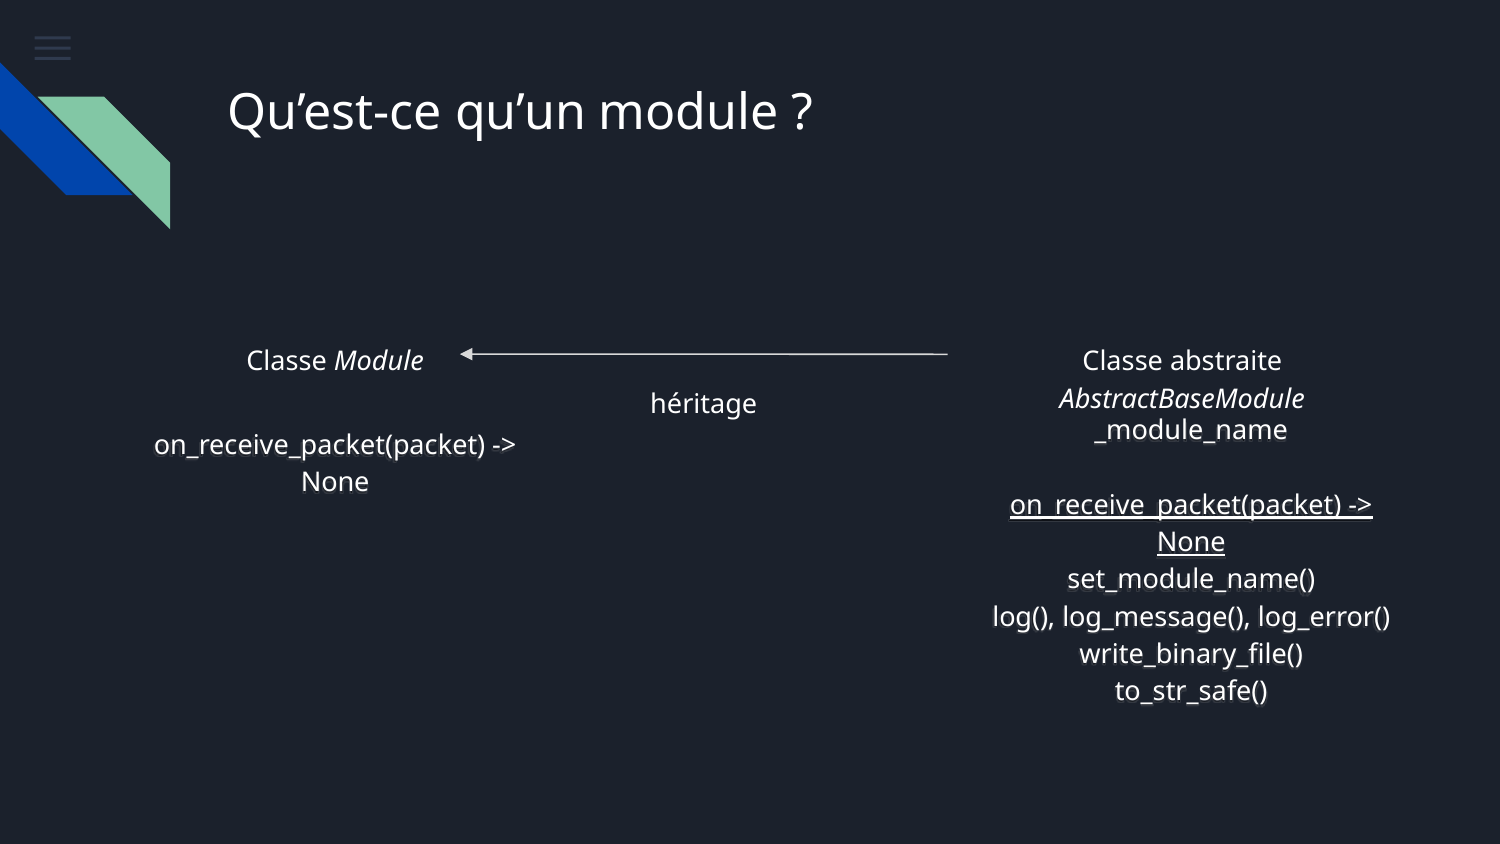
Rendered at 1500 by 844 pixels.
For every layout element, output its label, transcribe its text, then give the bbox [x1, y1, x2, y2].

list on_receive_packet(packet) -> None [109, 407, 562, 648]
list héritage [559, 366, 849, 427]
list Classe abstraite AbstractBaseModule [947, 323, 1417, 385]
title Qu’est-ce qu’un module ? [212, 64, 1368, 215]
list Classe Module [210, 323, 460, 385]
list _module_name on_receive_packet(packet) -> None set_module_name() log(), log_message(), log_error() write_binary_file() to_str_safe() [965, 392, 1417, 634]
